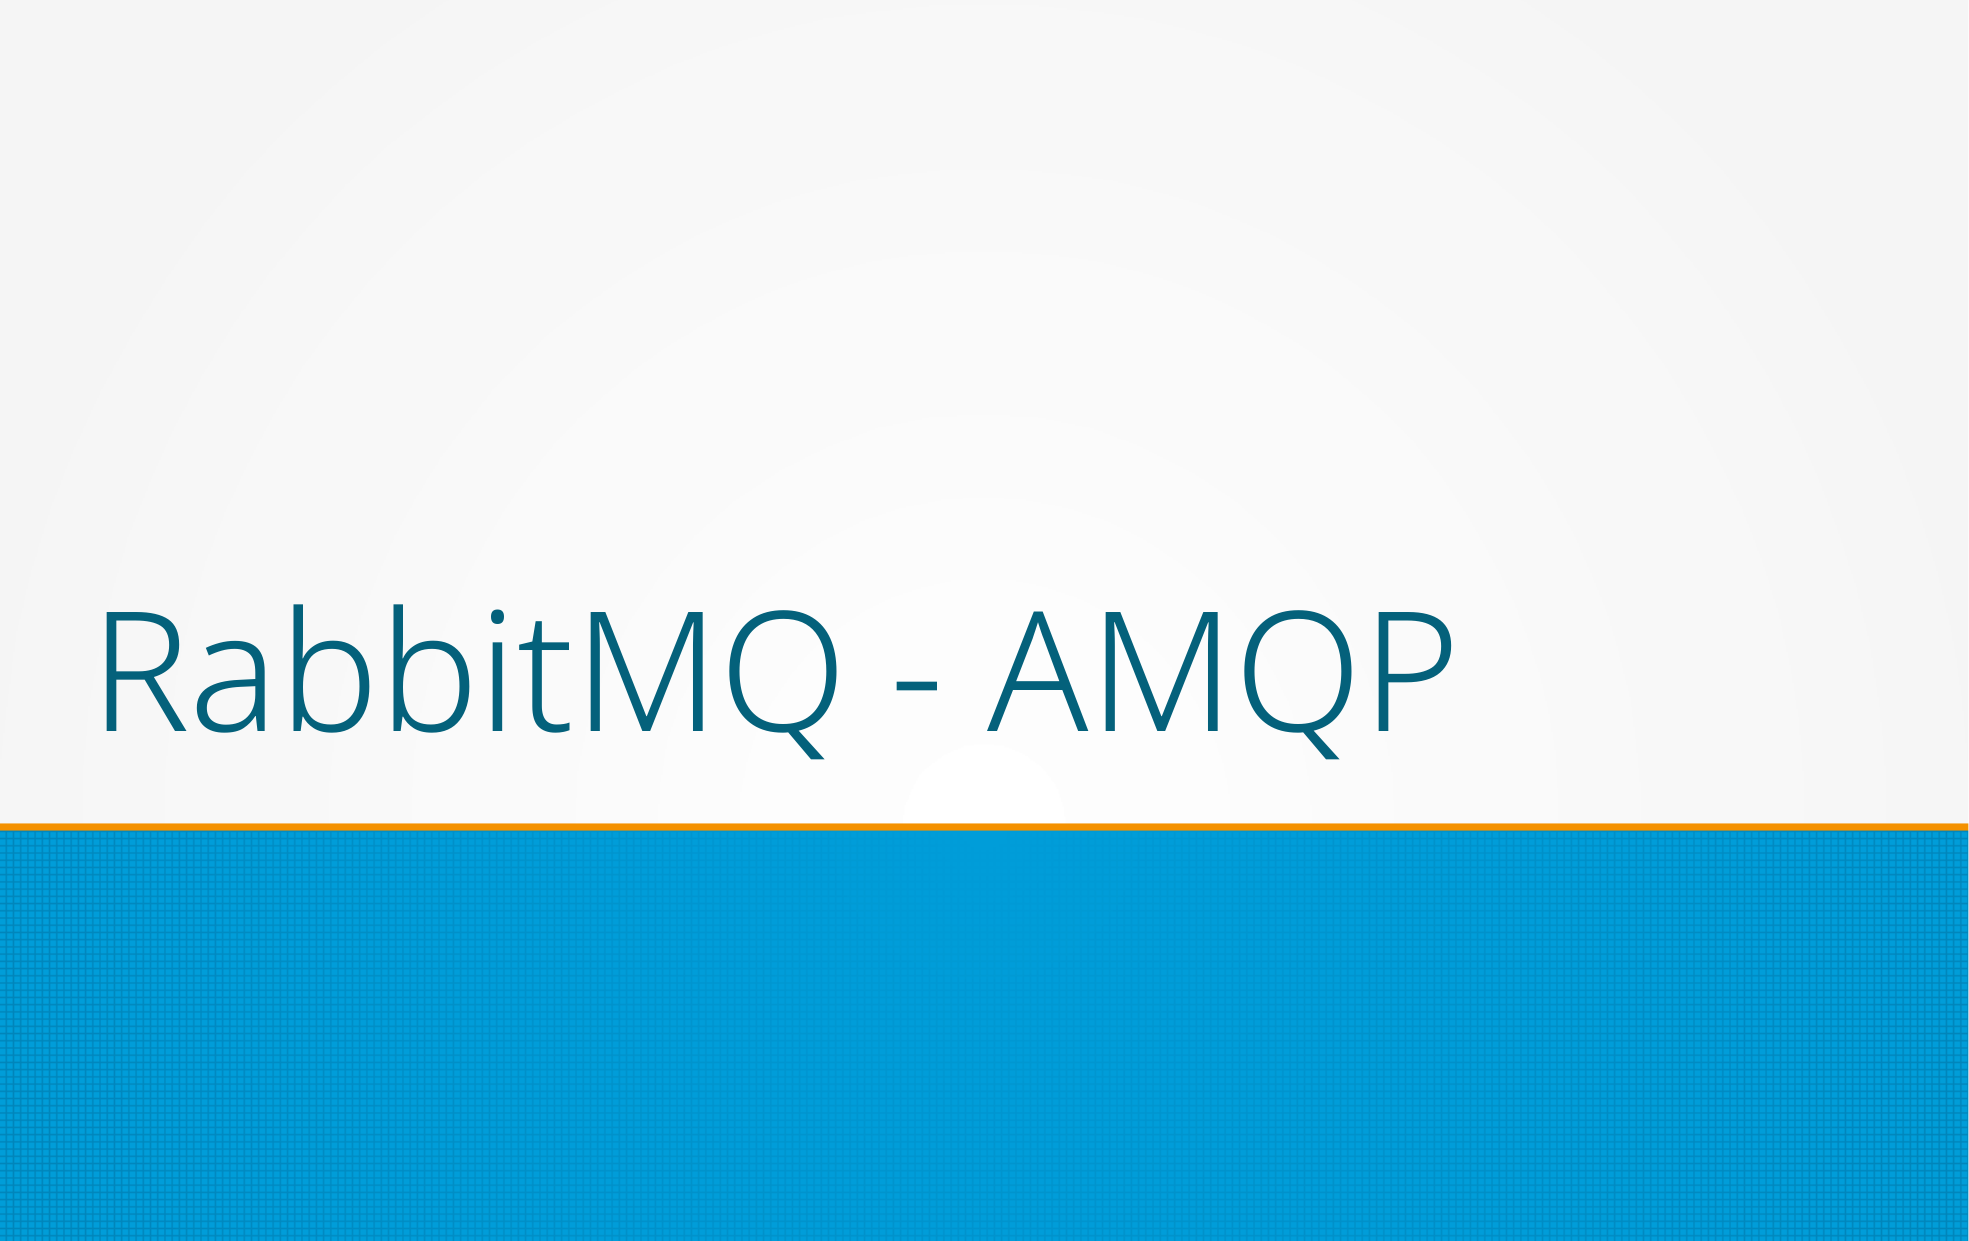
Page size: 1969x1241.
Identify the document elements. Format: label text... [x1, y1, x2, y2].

title RabbitMQ - AMQP [90, 49, 1862, 781]
picture [0, 0, 1969, 830]
